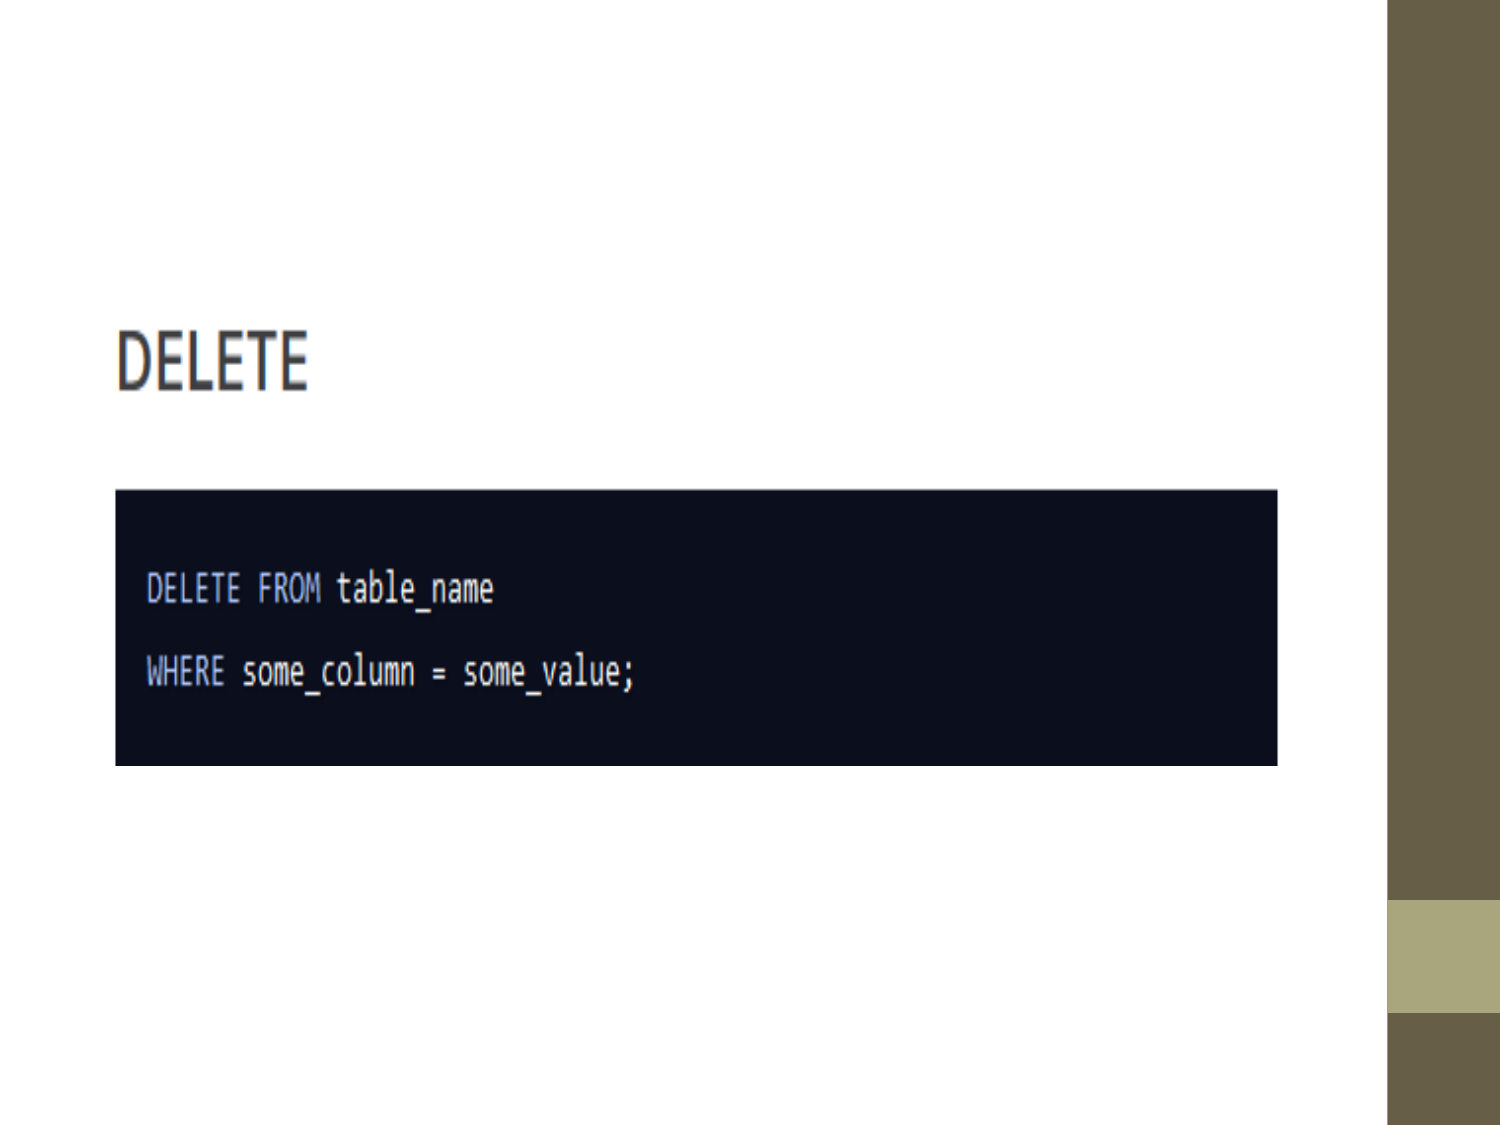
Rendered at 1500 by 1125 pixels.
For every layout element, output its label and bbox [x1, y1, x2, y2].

picture [112, 302, 1282, 766]
